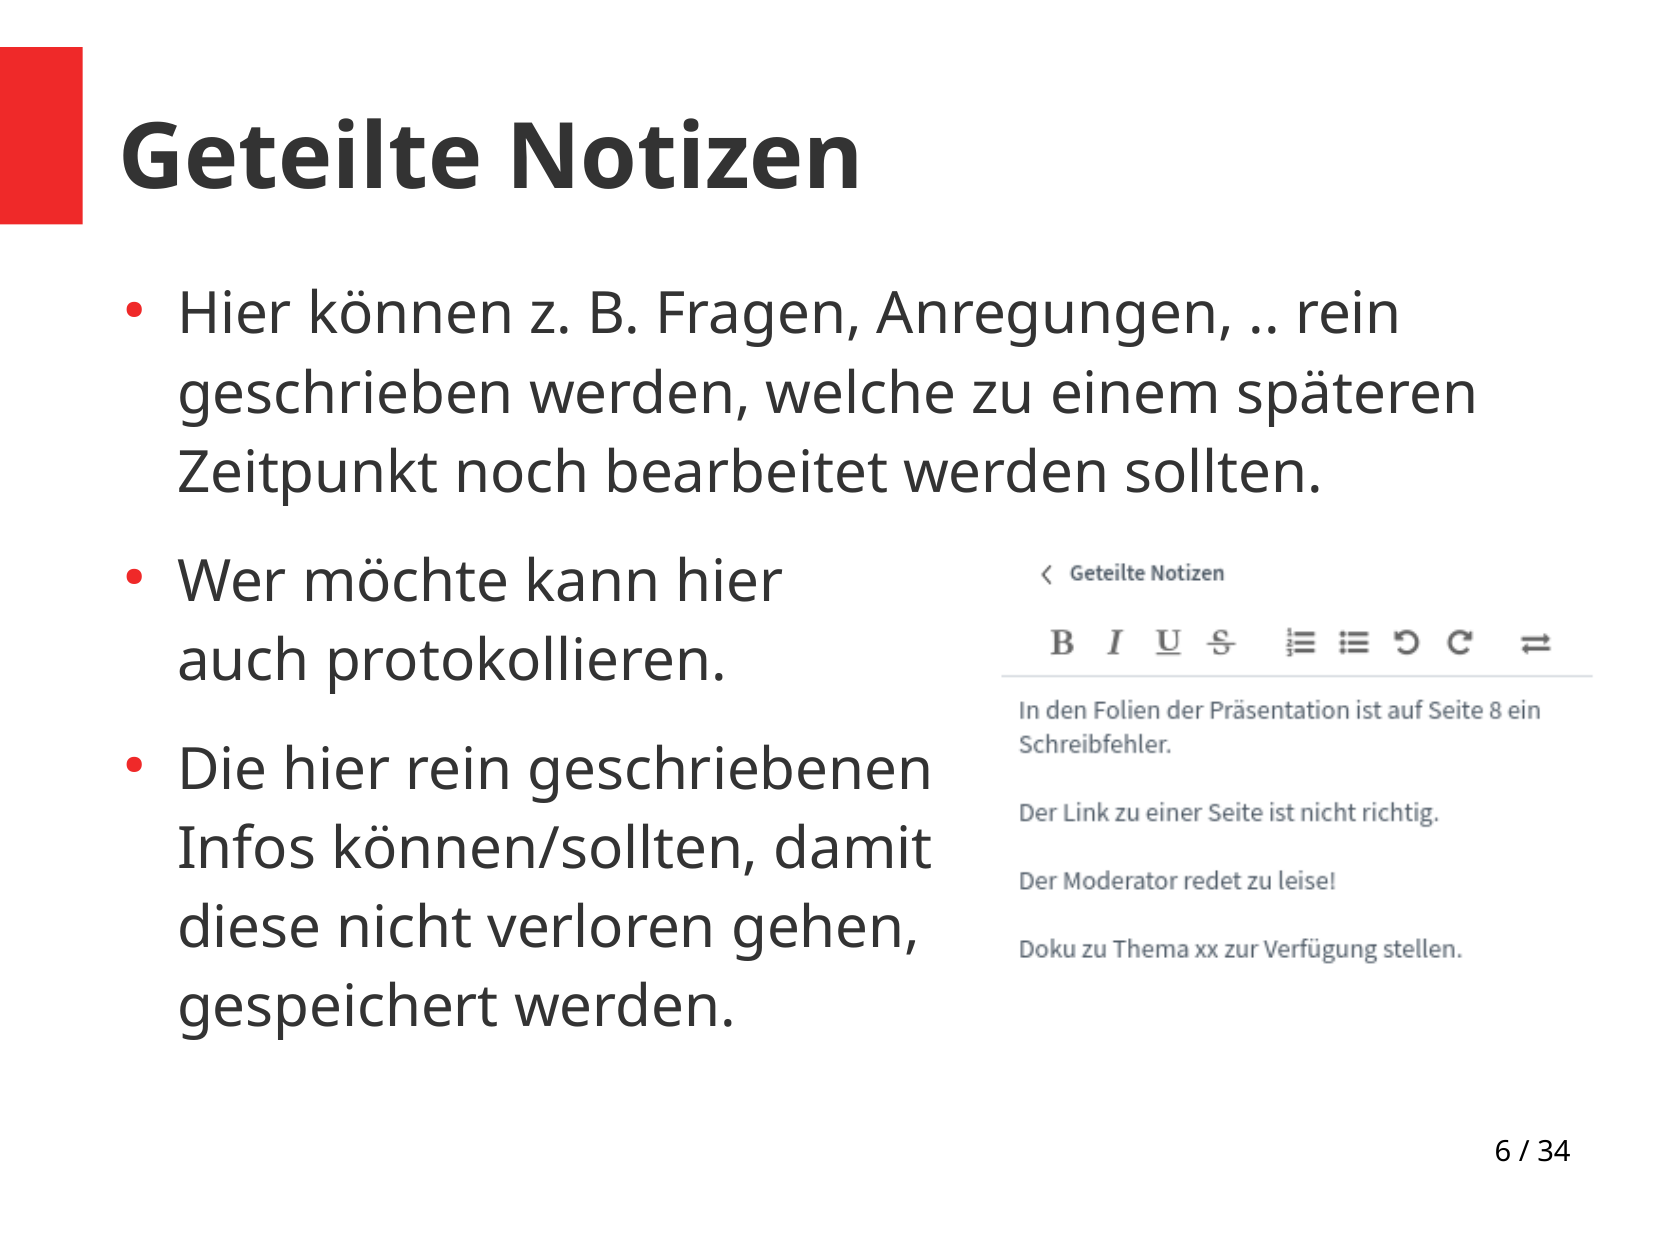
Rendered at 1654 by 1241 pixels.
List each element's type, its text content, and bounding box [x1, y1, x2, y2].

title Geteilte Notizen [118, 49, 1571, 257]
picture [983, 543, 1595, 994]
list Hier können z. B. Fragen, Anregungen, .. rein geschrieben werden, welche zu einem späteren Zeitpunkt noch bearbeitet werden sollten. Wer möchte kann hier auch protokollieren. Die hier rein geschriebenen Infos können/sollten, damit diese nicht verloren gehen, gespeichert werden. [106, 271, 1524, 991]
